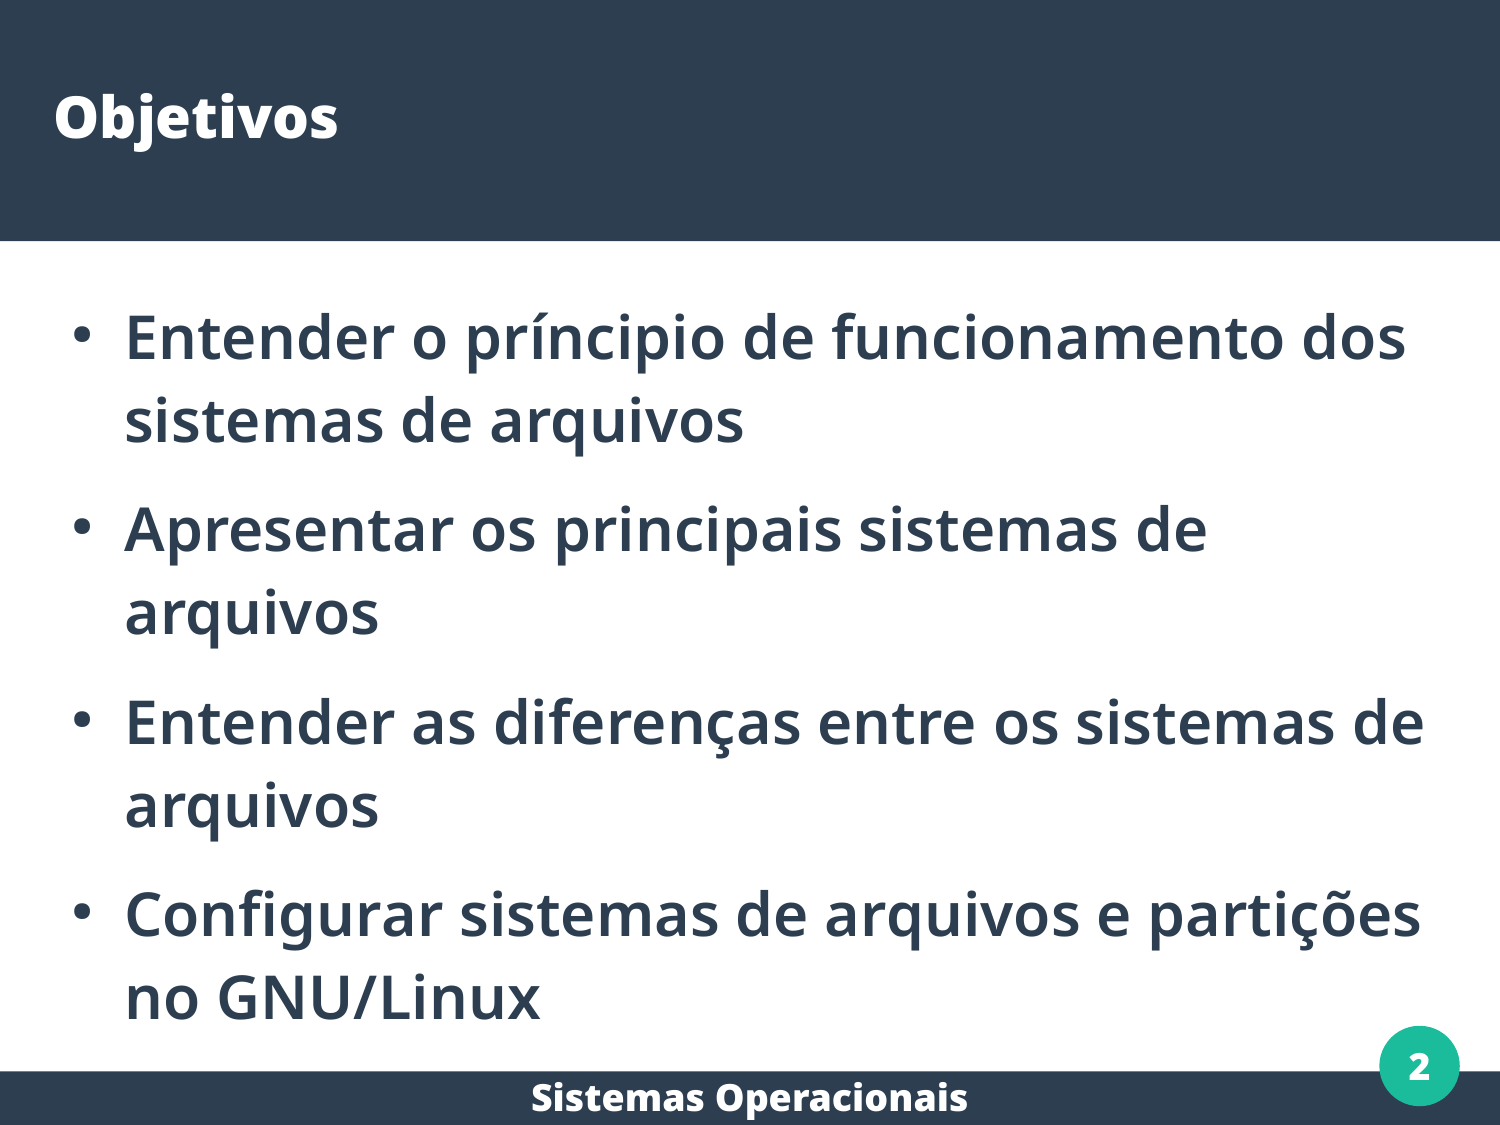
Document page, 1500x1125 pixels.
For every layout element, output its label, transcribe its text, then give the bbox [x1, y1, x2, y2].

title Objetivos [53, 44, 1447, 188]
list Entender o príncipio de funcionamento dos sistemas de arquivos Apresentar os principais sistemas de arquivos Entender as diferenças entre os sistemas de arquivos Configurar sistemas de arquivos e partições no GNU/Linux [53, 294, 1447, 1045]
